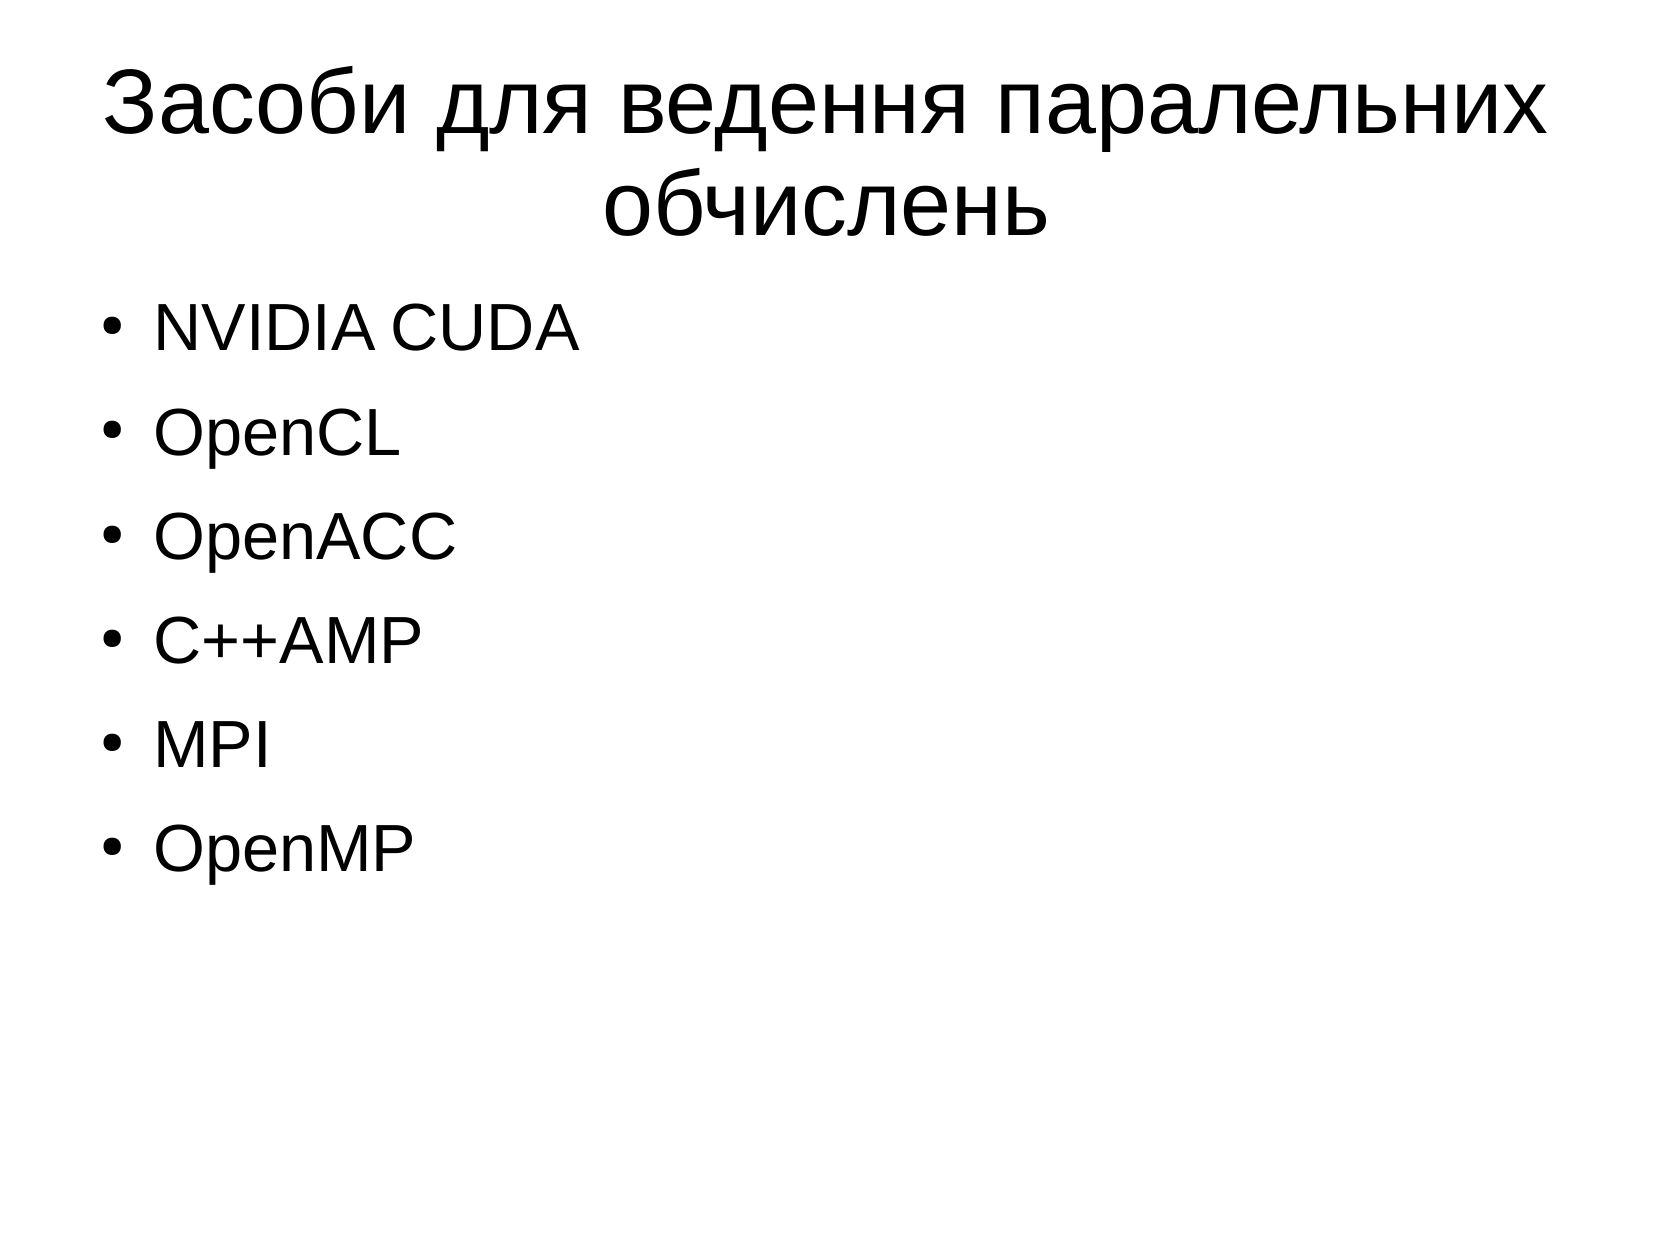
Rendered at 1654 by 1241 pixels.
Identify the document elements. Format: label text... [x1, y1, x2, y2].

title Засоби для ведення паралельних обчислень [82, 49, 1571, 257]
list NVIDIA CUDA OpenCL OpenACC C++AMP MPI OpenMP [82, 290, 1538, 1010]
